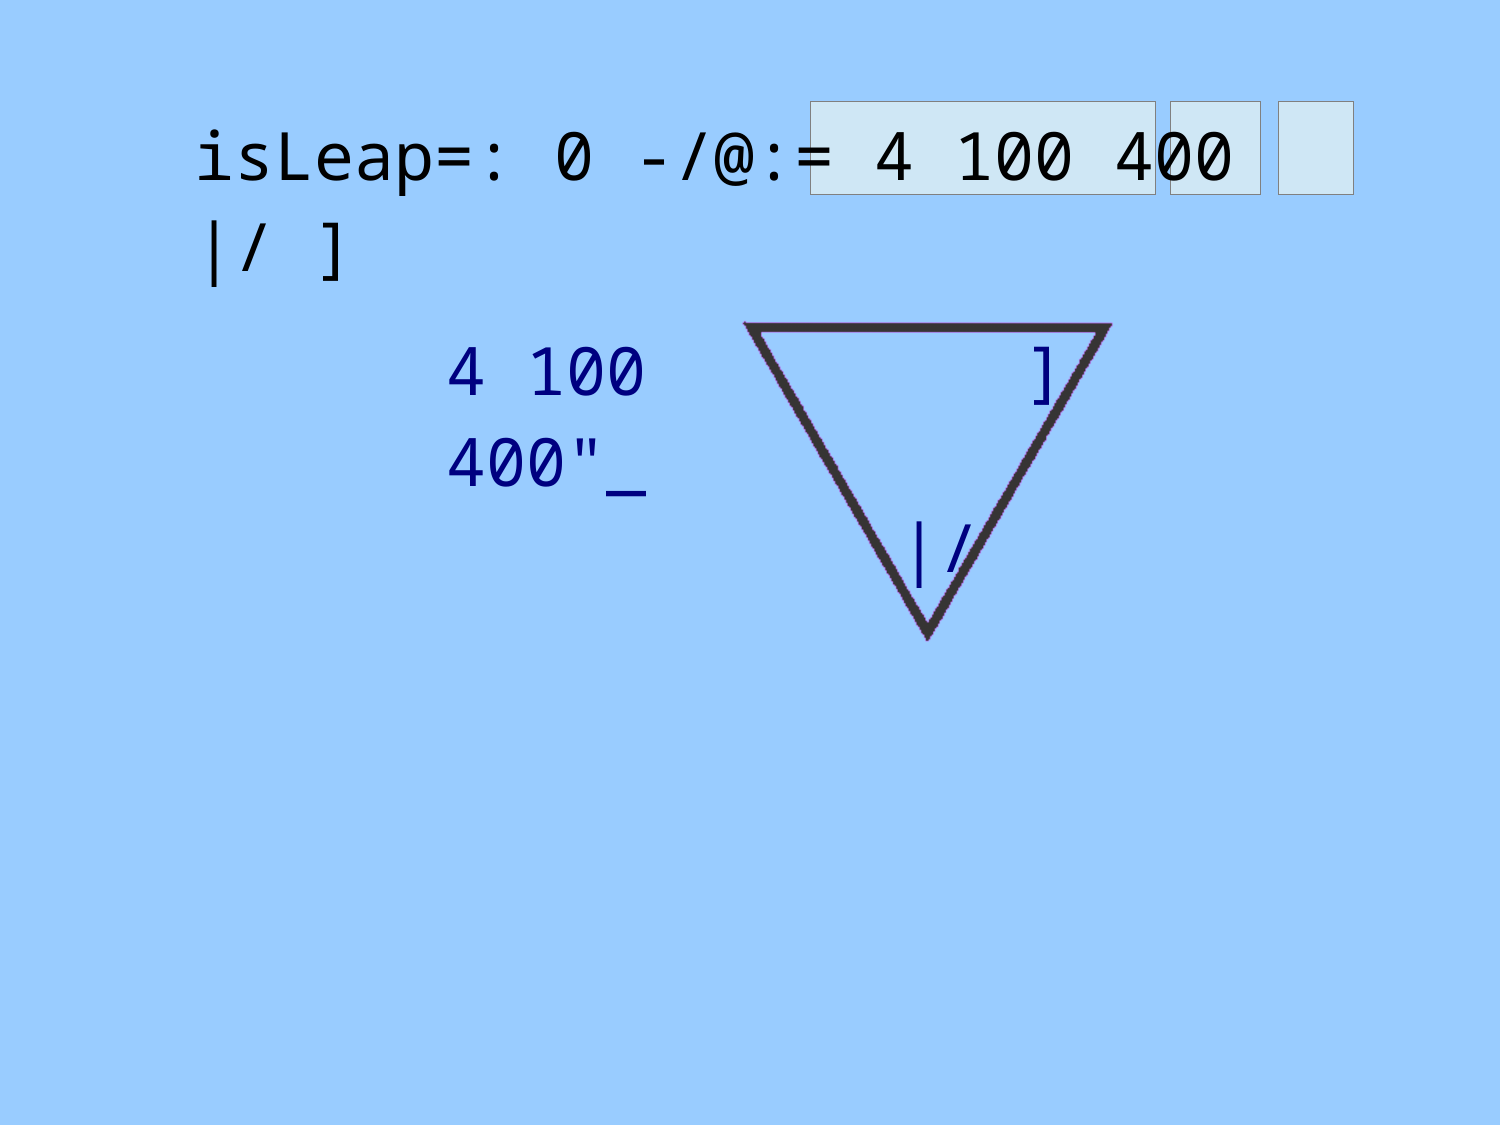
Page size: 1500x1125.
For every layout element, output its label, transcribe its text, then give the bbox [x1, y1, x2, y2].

picture [731, 302, 1123, 647]
text_box |/ [884, 493, 1012, 587]
text_box isLeap=: 0 -/@:= 4 100 400 |/ ] [180, 101, 1441, 195]
text_box 4 100 400"_ [432, 316, 883, 411]
text_box ] [1010, 316, 1078, 411]
